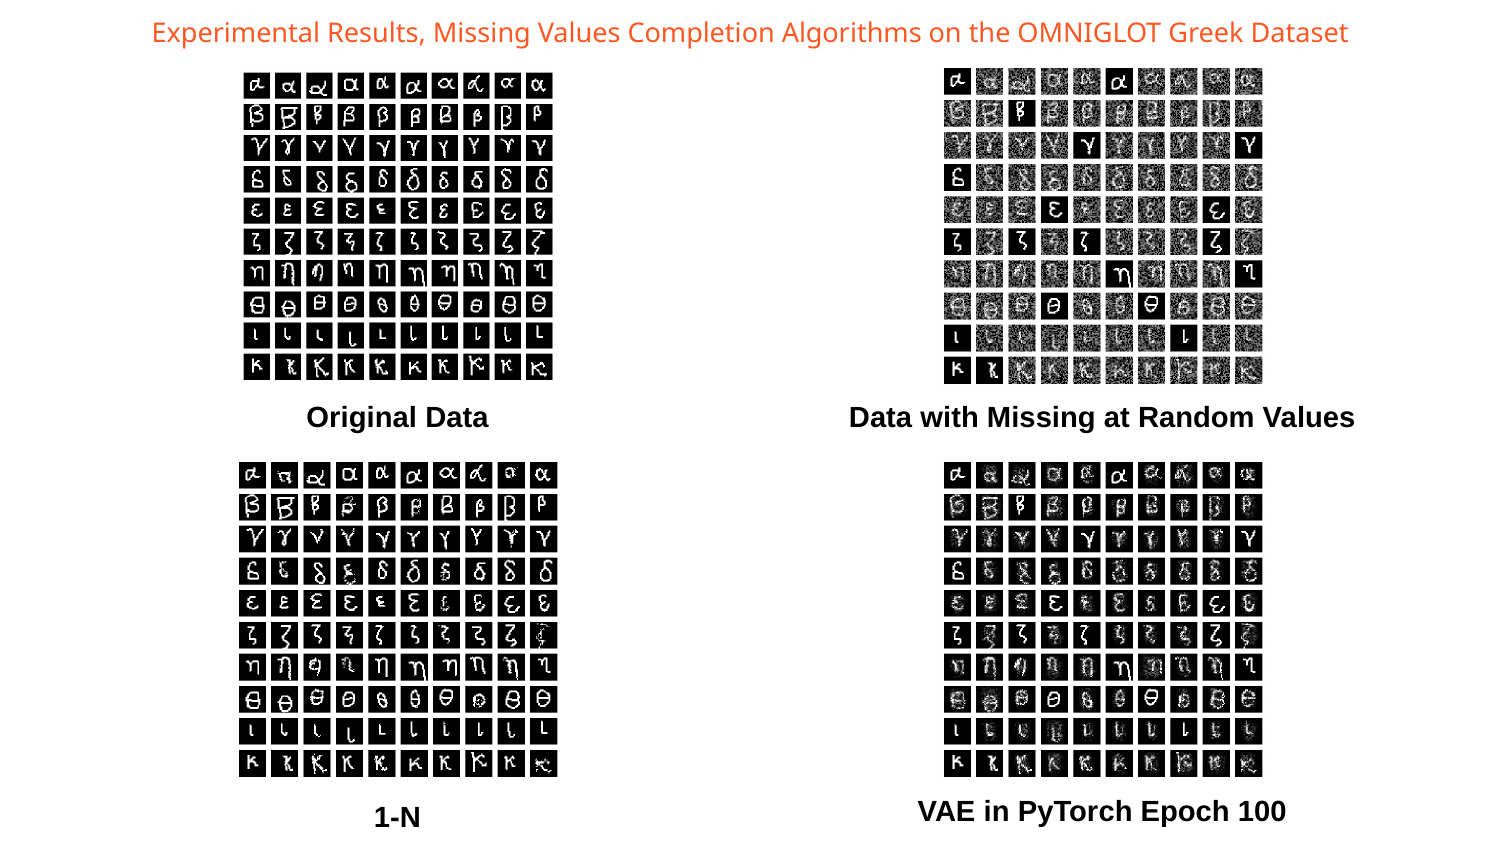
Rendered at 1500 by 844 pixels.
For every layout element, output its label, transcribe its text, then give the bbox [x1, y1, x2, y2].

title Experimental Results, Missing Values Completion Algorithms on the OMNIGLOT Greek Dataset [0, 0, 1500, 52]
text_box 1-N [342, 783, 453, 836]
picture [233, 456, 562, 782]
text_box Original Data [238, 383, 557, 436]
text_box Data with Missing at Random Values [818, 383, 1386, 436]
picture [938, 456, 1267, 782]
picture [938, 62, 1267, 383]
text_box VAE in PyTorch Epoch 100 [886, 777, 1318, 842]
picture [238, 67, 557, 383]
